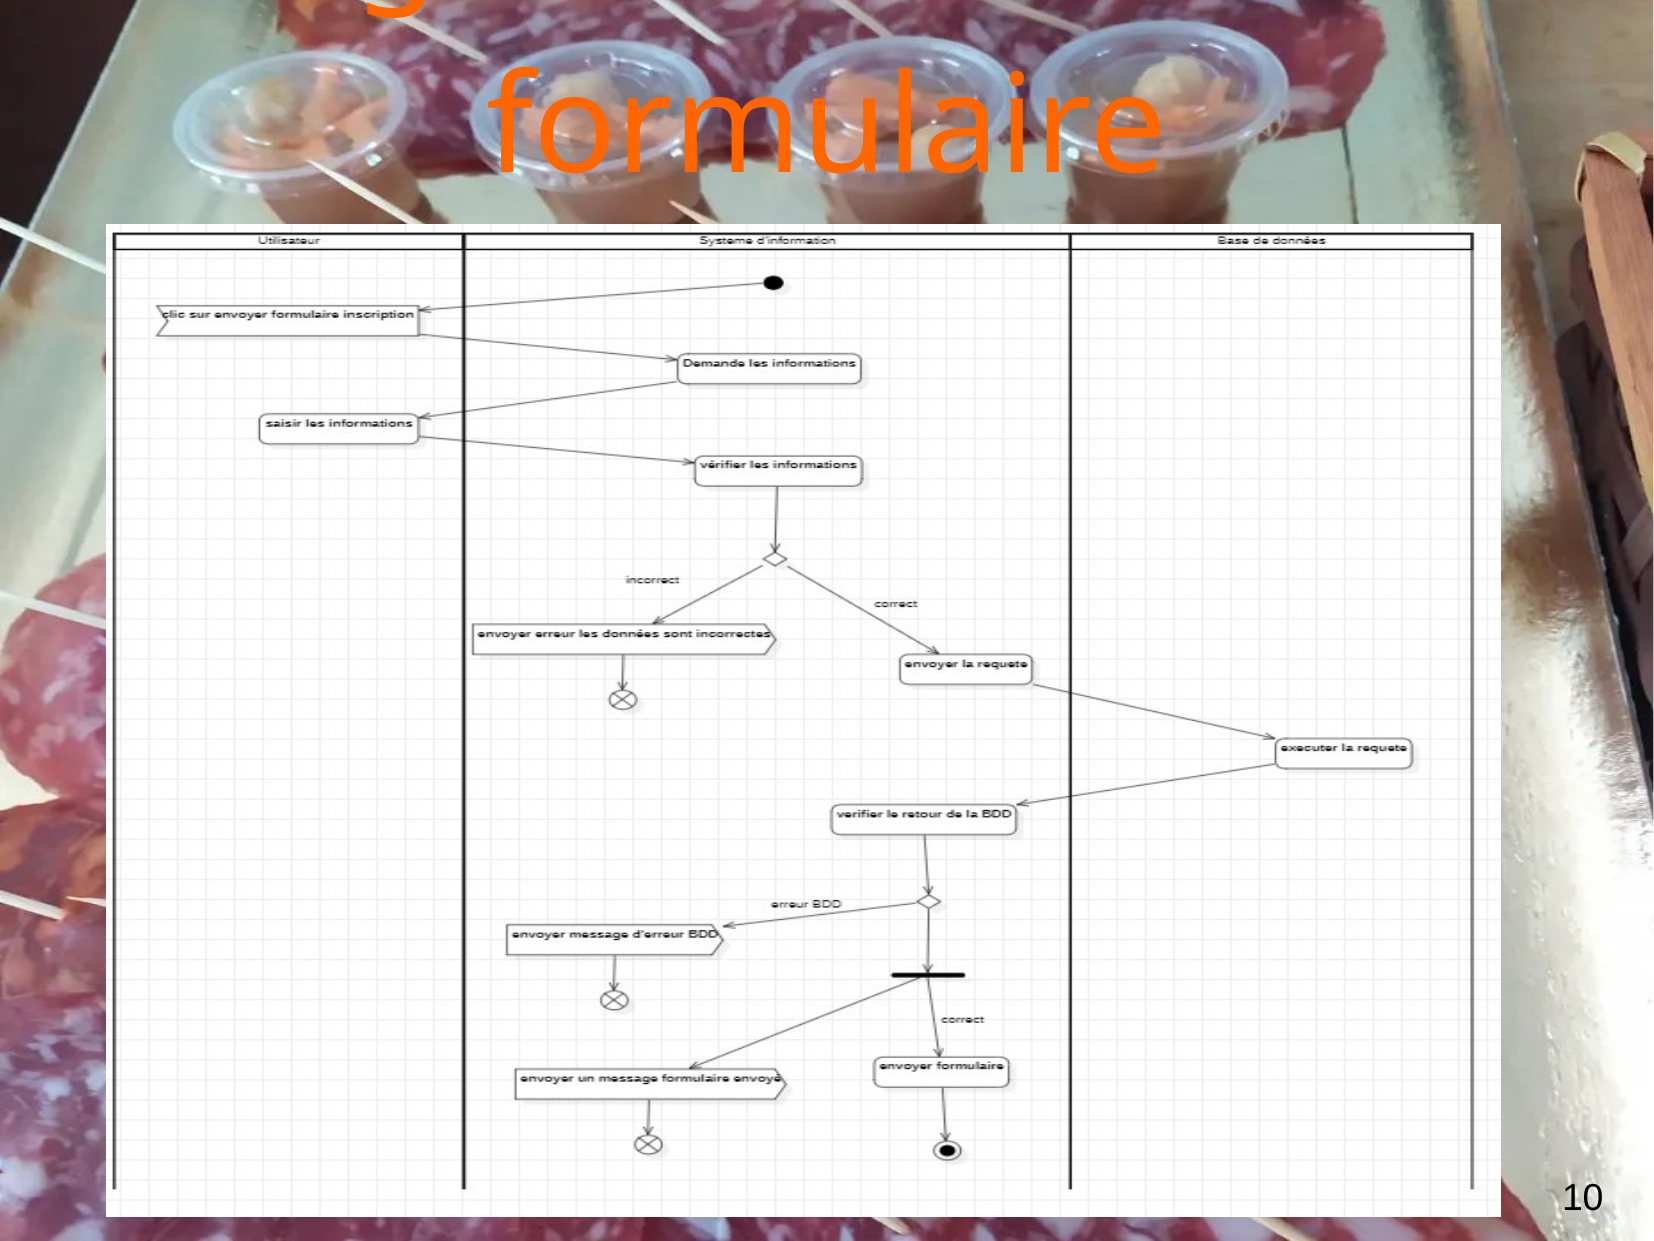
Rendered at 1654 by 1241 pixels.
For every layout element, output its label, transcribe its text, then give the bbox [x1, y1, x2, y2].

picture [0, 0, 1654, 1241]
text_box 10 [1547, 1169, 1630, 1227]
title Diagramme d'activité formulaire d'inscription [82, 8, 1571, 230]
